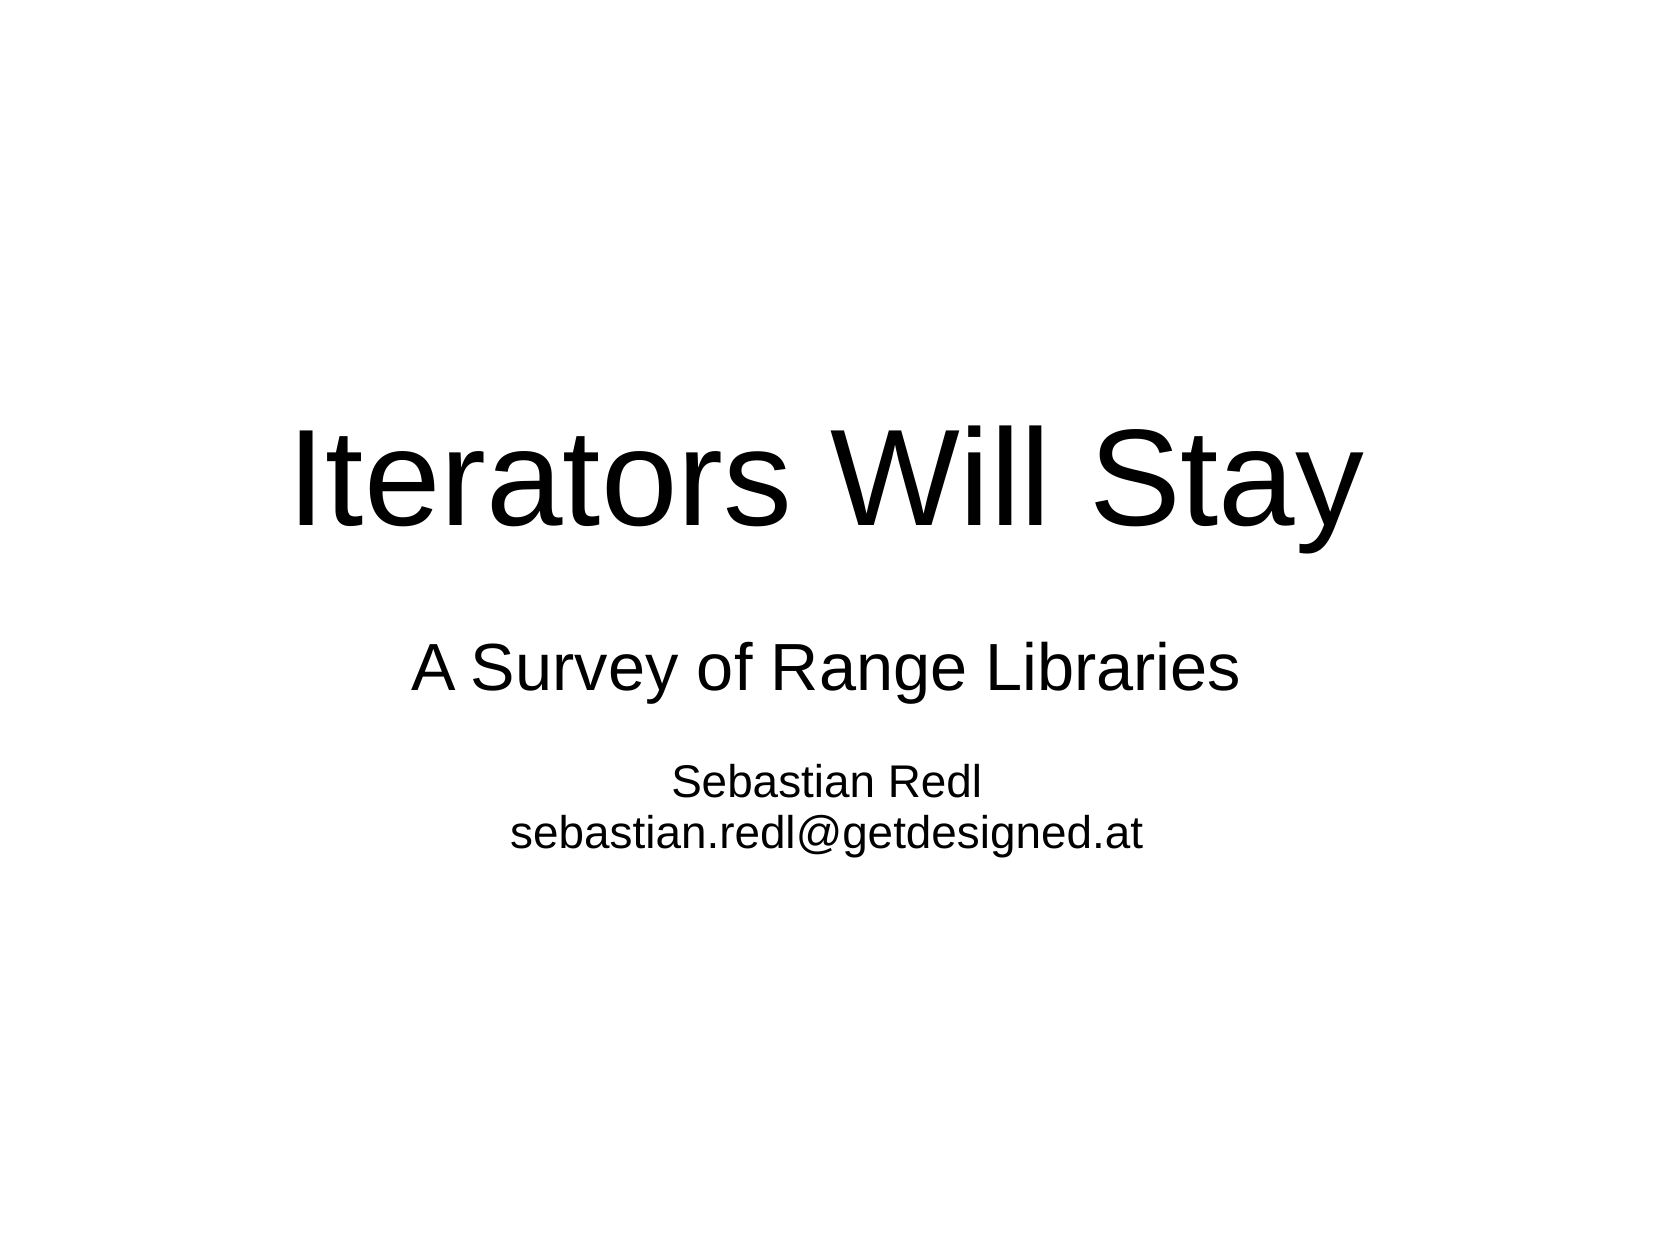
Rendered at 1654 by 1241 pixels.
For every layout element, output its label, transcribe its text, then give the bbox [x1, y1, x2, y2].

subtitle Iterators Will Stay A Survey of Range Libraries Sebastian Redl sebastian.redl@getdesigned.at [82, 149, 1571, 1110]
